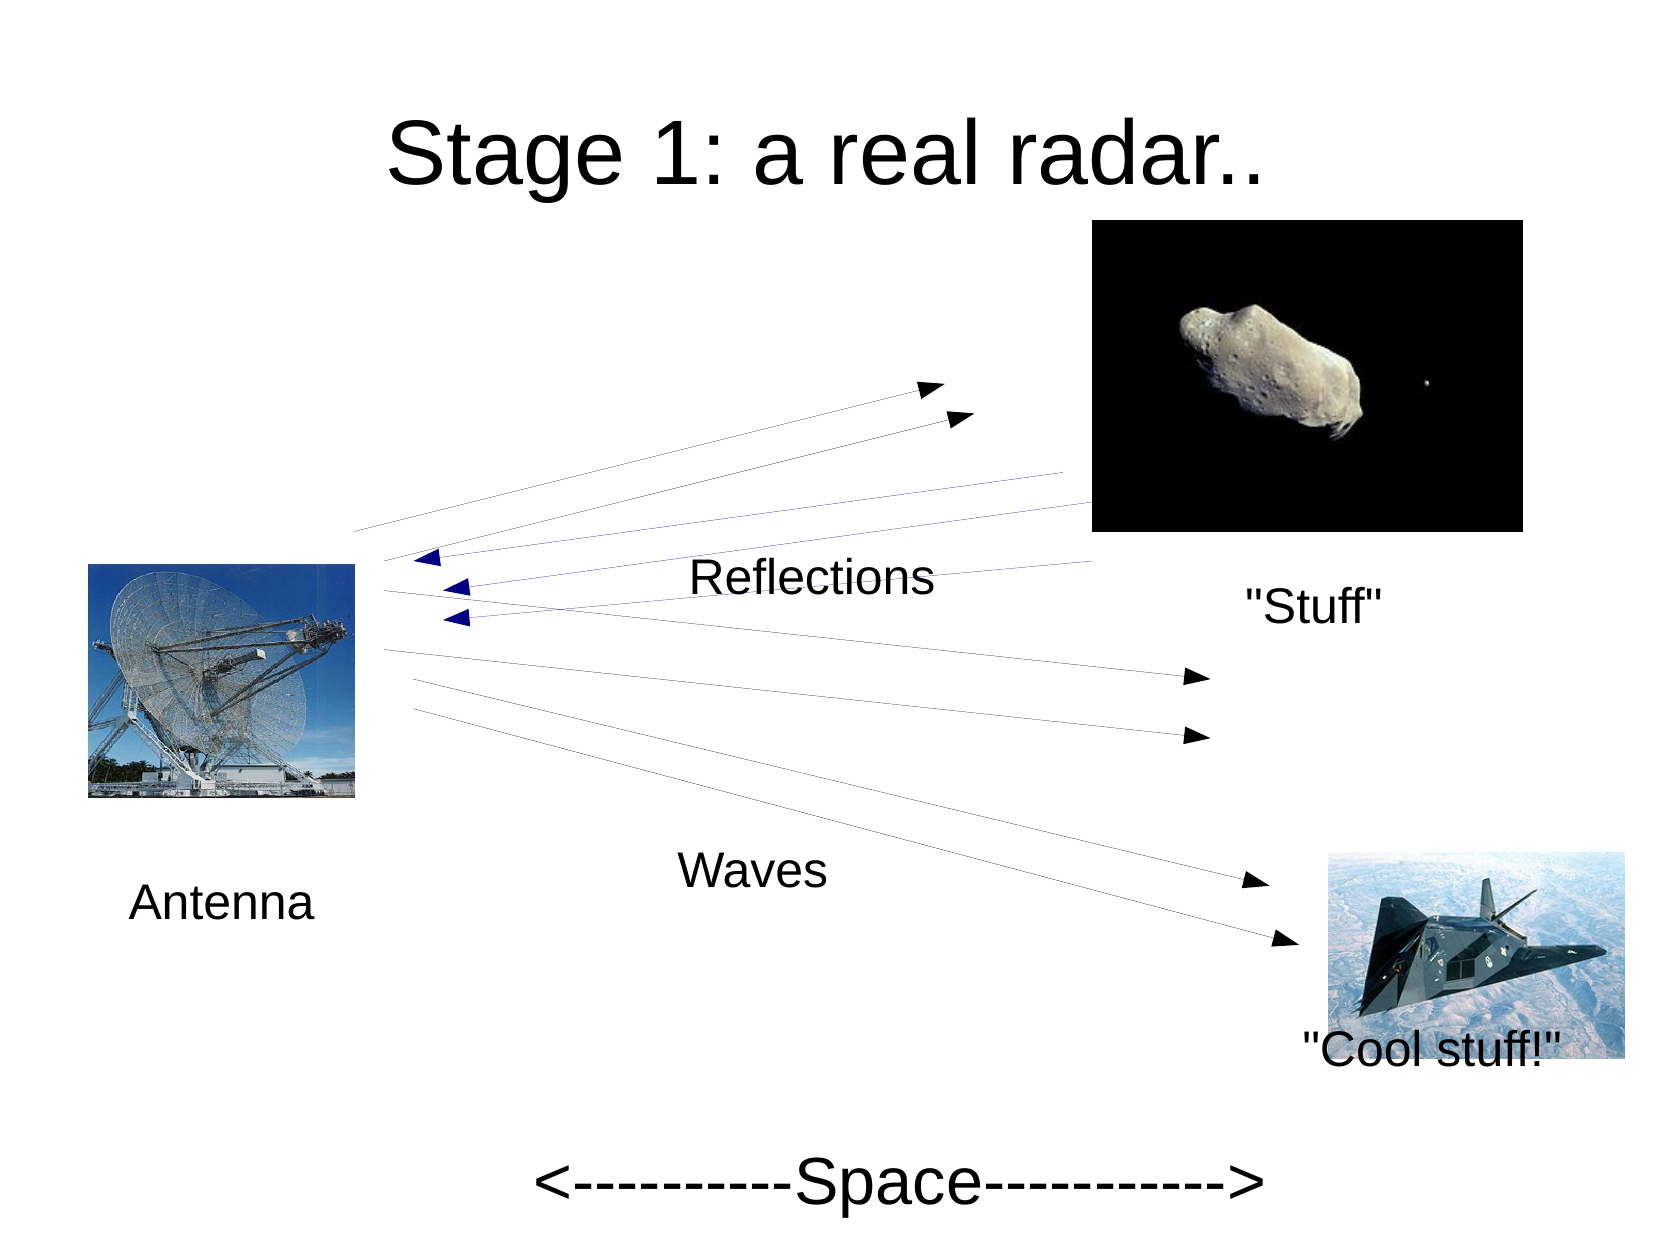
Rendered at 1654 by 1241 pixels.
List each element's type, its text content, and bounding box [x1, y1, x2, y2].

text_box "Stuff" [1151, 563, 1477, 650]
text_box Waves [590, 826, 916, 914]
text_box <----------Space-----------> [413, 1122, 1388, 1241]
text_box Antenna [59, 858, 384, 945]
text_box "Cool stuff!" [1240, 1006, 1625, 1093]
picture [1328, 826, 1625, 1006]
picture [88, 564, 355, 798]
title Stage 1: a real radar.. [82, 56, 1571, 250]
text_box Reflections [649, 533, 975, 621]
picture [1092, 220, 1523, 532]
